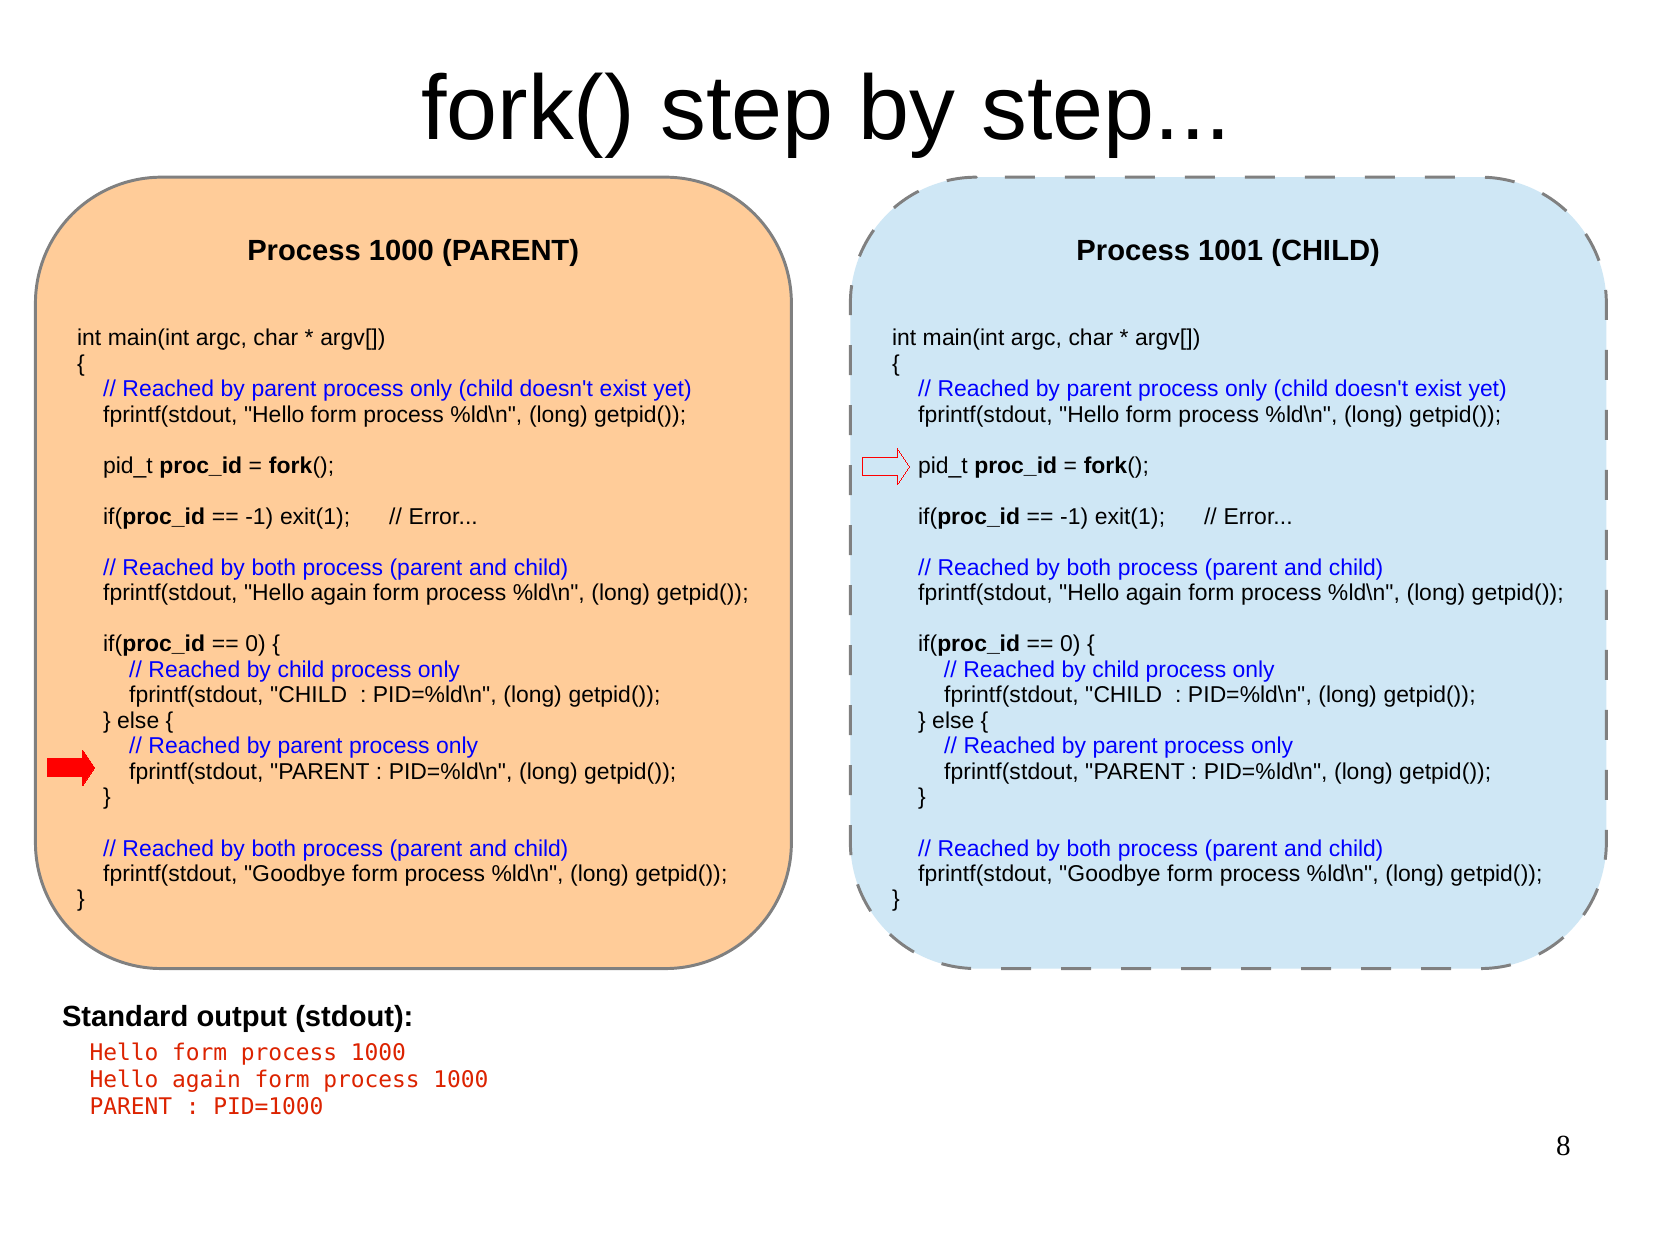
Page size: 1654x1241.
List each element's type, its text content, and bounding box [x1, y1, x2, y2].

text_box Standard output (stdout): Hello form process 1000 Hello again form process 1000 PARENT : PID=1000 [47, 992, 1619, 1193]
text_box Process 1001 (CHILD) int main(int argc, char * argv[]) { // Reached by parent process only (child doesn't exist yet) fprintf(stdout, "Hello form process %ld\n", (long) getpid()); pid_t proc_id = fork(); if(proc_id == -1) exit(1); // Error... // Reached by both process (parent and child) fprintf(stdout, "Hello again form process %ld\n", (long) getpid()); if(proc_id == 0) { // Reached by child process only fprintf(stdout, "CHILD : PID=%ld\n", (long) getpid()); } else { // Reached by parent process only fprintf(stdout, "PARENT : PID=%ld\n", (long) getpid()); } // Reached by both process (parent and child) fprintf(stdout, "Goodbye form process %ld\n", (long) getpid()); } [850, 177, 1607, 969]
text_box Process 1000 (PARENT) int main(int argc, char * argv[]) { // Reached by parent process only (child doesn't exist yet) fprintf(stdout, "Hello form process %ld\n", (long) getpid()); pid_t proc_id = fork(); if(proc_id == -1) exit(1); // Error... // Reached by both process (parent and child) fprintf(stdout, "Hello again form process %ld\n", (long) getpid()); if(proc_id == 0) { // Reached by child process only fprintf(stdout, "CHILD : PID=%ld\n", (long) getpid()); } else { // Reached by parent process only fprintf(stdout, "PARENT : PID=%ld\n", (long) getpid()); } // Reached by both process (parent and child) fprintf(stdout, "Goodbye form process %ld\n", (long) getpid()); } [35, 177, 792, 969]
title fork() step by step... [82, 49, 1571, 166]
text_box [47, 750, 95, 786]
